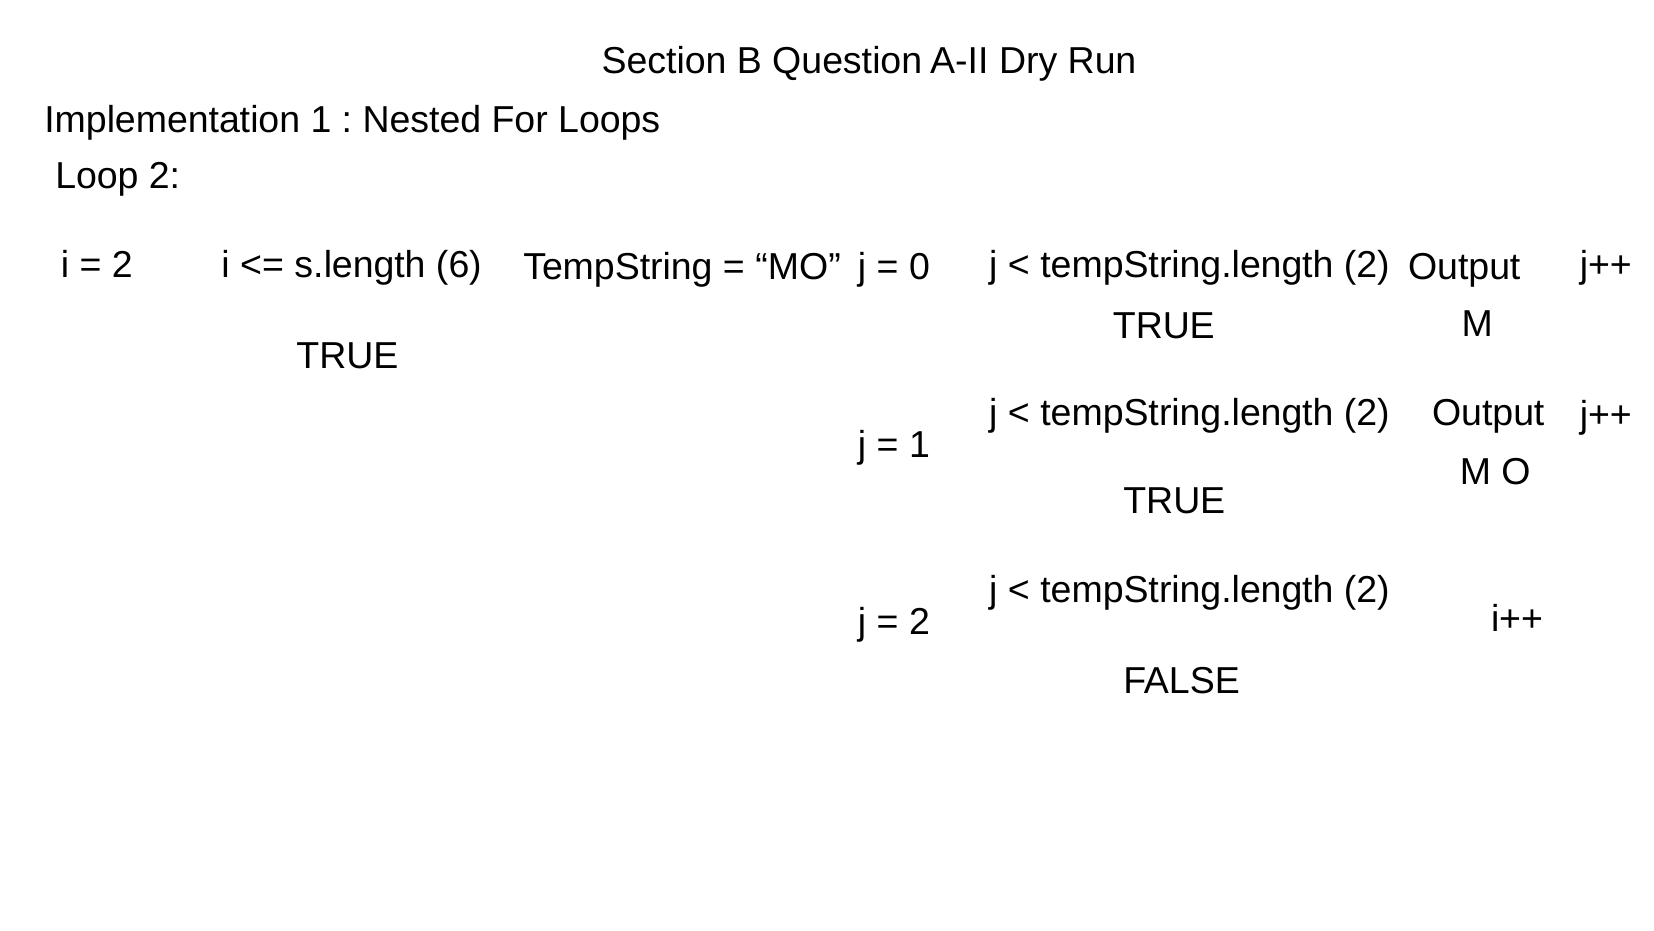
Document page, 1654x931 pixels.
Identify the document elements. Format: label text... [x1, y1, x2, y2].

text_box Output [1417, 383, 1560, 441]
text_box FALSE [1108, 651, 1255, 709]
text_box j = 1 [843, 415, 945, 473]
text_box i++ [1476, 590, 1559, 650]
text_box TRUE [1098, 297, 1230, 355]
text_box j = 2 [843, 592, 945, 650]
text_box j < tempString.length (2) [974, 236, 1418, 298]
text_box i = 2 [46, 236, 148, 296]
text_box j++ [1564, 386, 1647, 443]
text_box M [1446, 295, 1508, 355]
text_box Loop 2: [40, 147, 195, 205]
text_box j < tempString.length (2) [974, 383, 1418, 446]
text_box j++ [1564, 236, 1647, 294]
text_box i <= s.length (6) [206, 236, 509, 336]
text_box Implementation 1 : Nested For Loops [29, 90, 676, 148]
text_box TempString = “MO” [508, 238, 761, 338]
text_box M O [1445, 442, 1565, 542]
text_box Output [1393, 238, 1536, 296]
text_box TRUE [281, 327, 414, 384]
text_box j < tempString.length (2) [974, 561, 1418, 623]
text_box TRUE [1108, 472, 1241, 530]
text_box j = 0 [843, 238, 945, 296]
text_box Section B Question A-II Dry Run [586, 31, 1152, 89]
